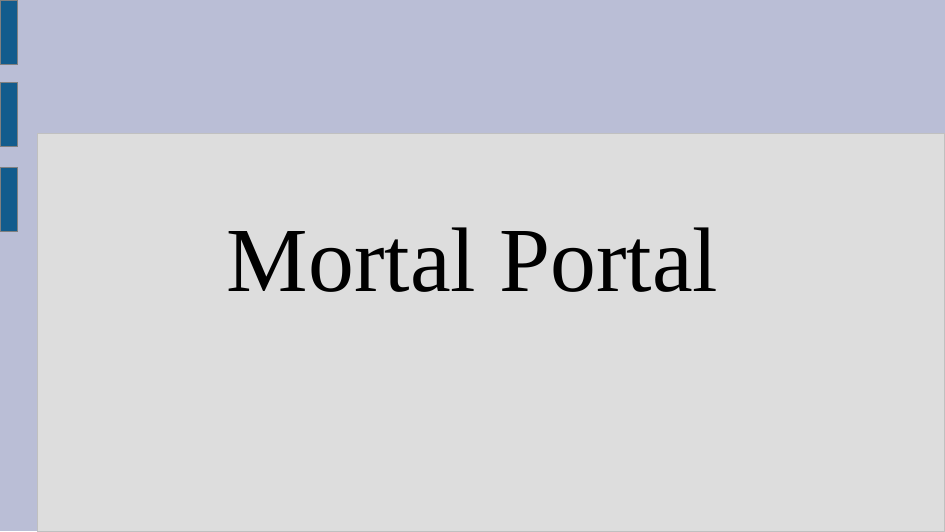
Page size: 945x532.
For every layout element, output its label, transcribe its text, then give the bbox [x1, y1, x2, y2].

subtitle Mortal Portal [69, 39, 877, 483]
